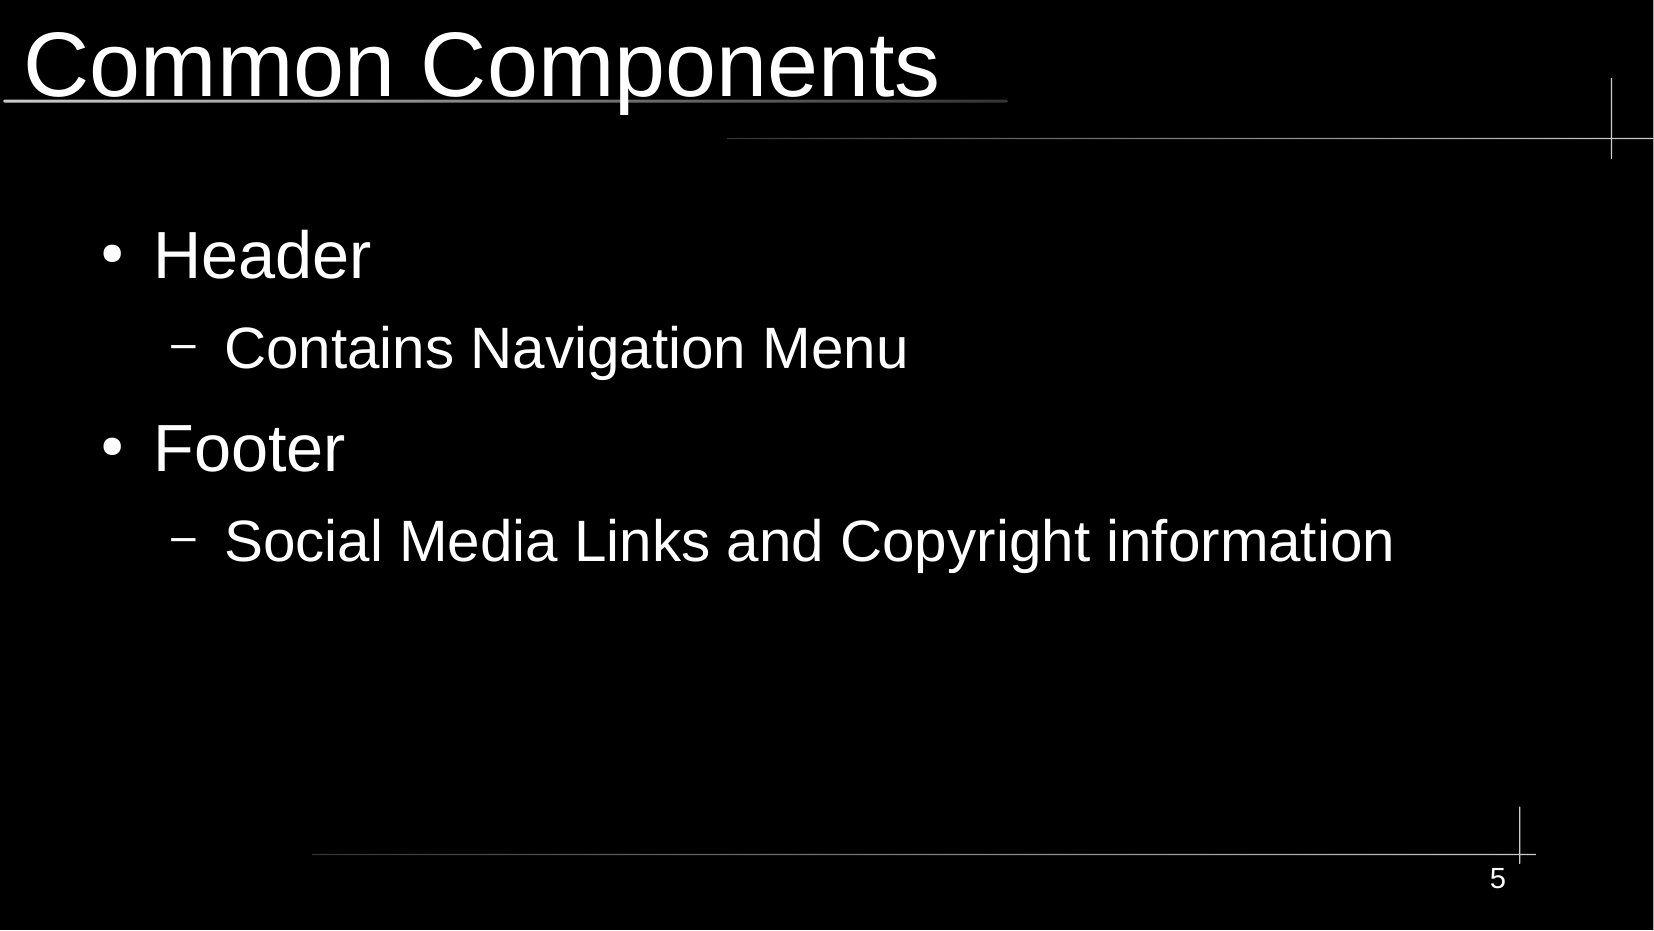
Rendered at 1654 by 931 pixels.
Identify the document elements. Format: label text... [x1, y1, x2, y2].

list Header Contains Navigation Menu Footer Social Media Links and Copyright information [82, 217, 1571, 758]
title Common Components [23, 11, 1589, 119]
